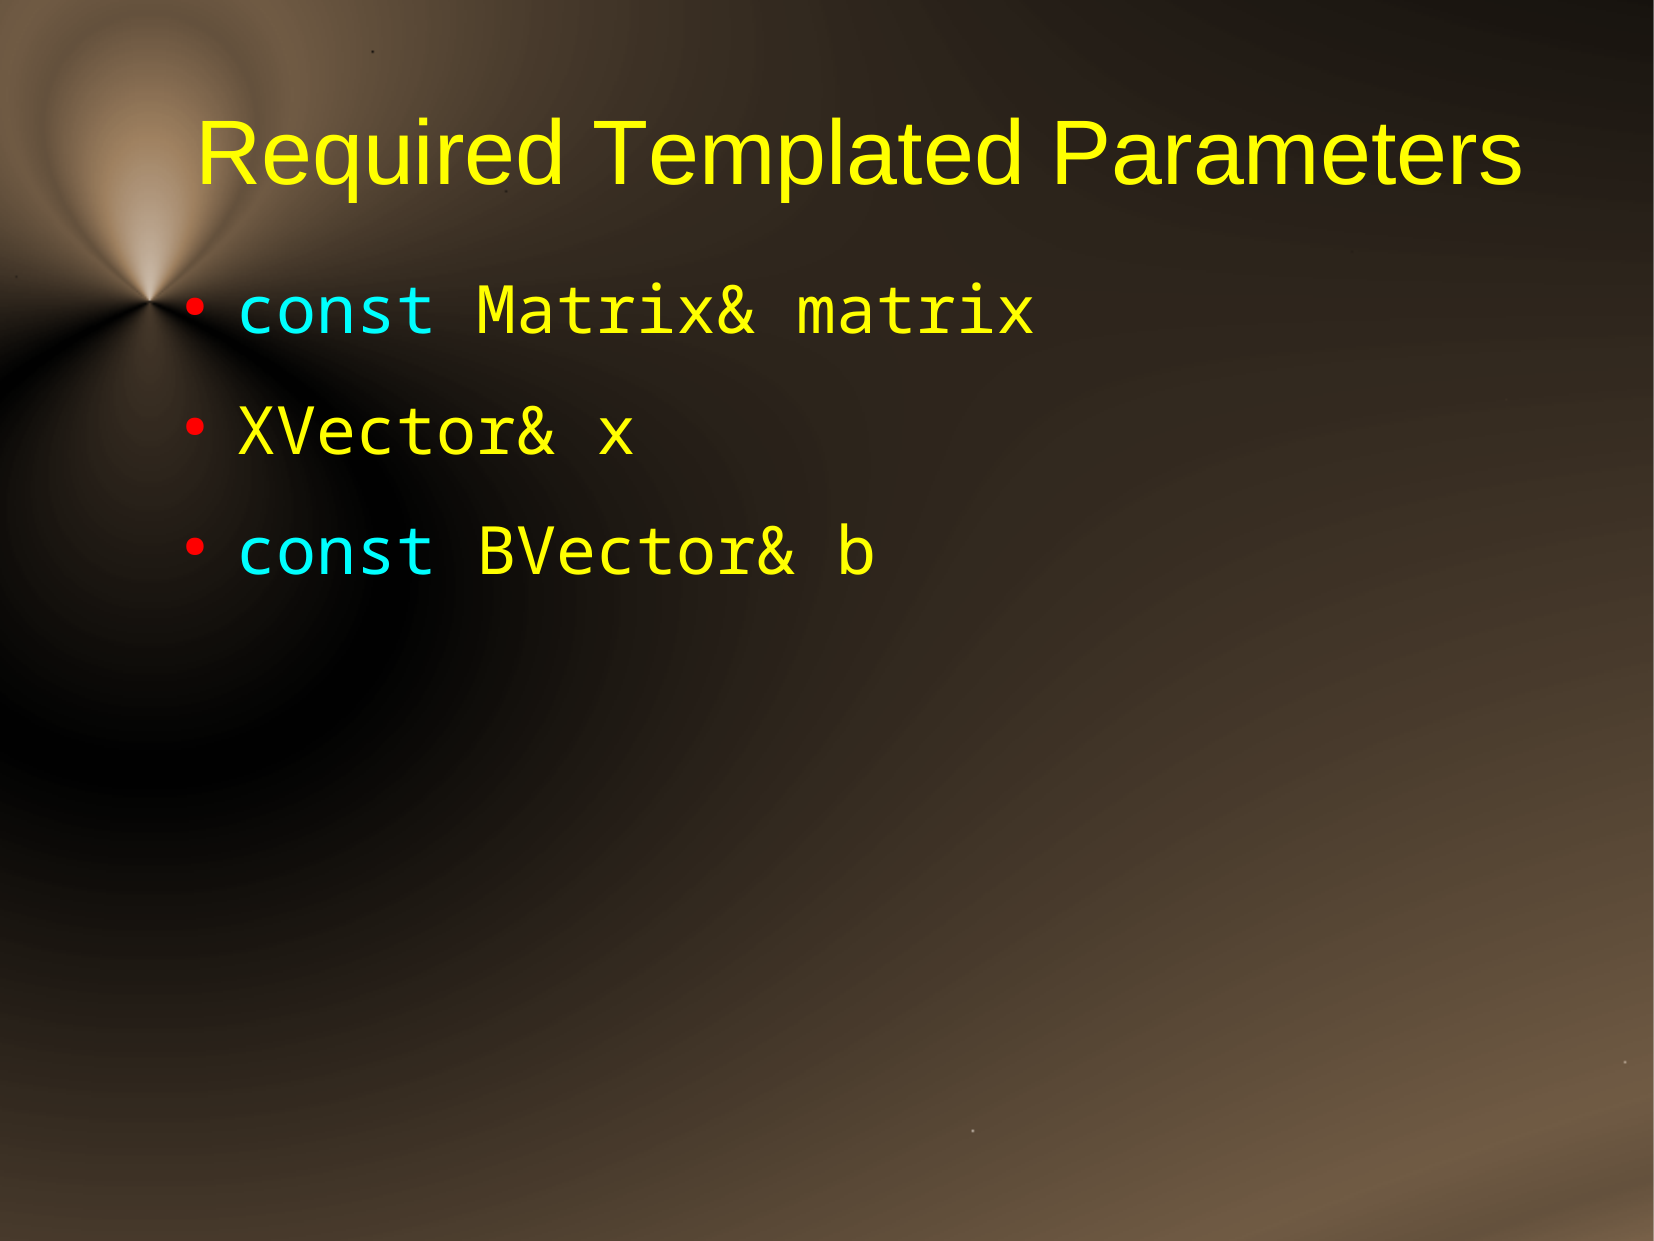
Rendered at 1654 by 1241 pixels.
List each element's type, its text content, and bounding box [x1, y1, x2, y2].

title Required Templated Parameters [150, 56, 1571, 250]
picture [0, 0, 1654, 1241]
list const Matrix& matrix XVector& x const BVector& b [147, 262, 1571, 1094]
